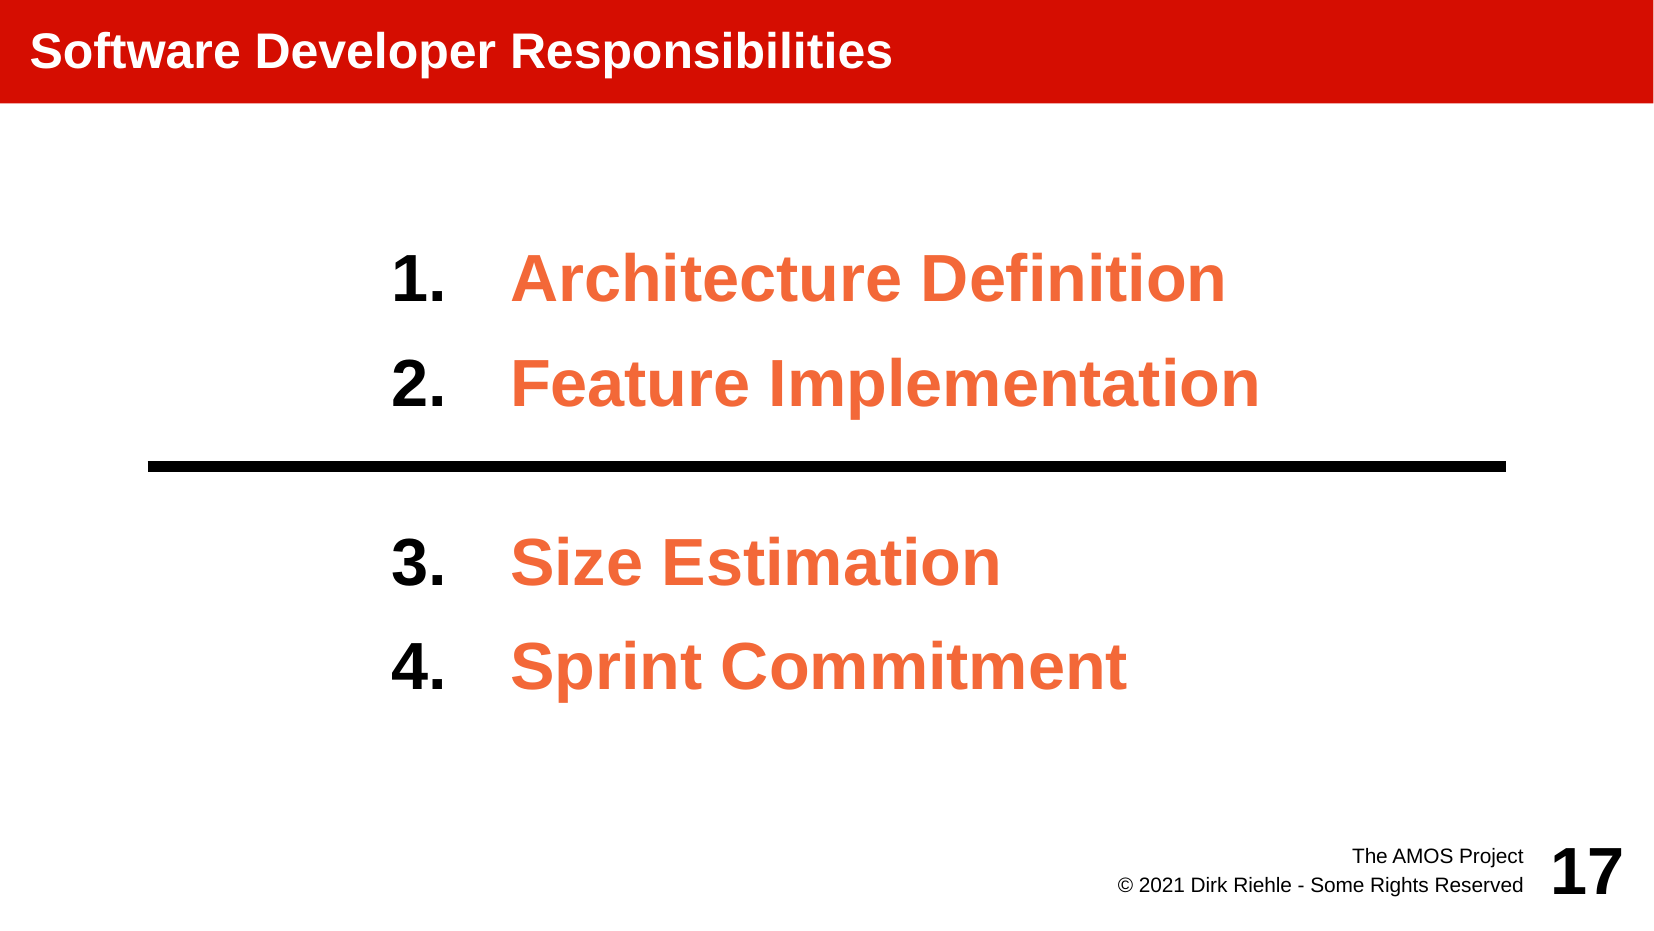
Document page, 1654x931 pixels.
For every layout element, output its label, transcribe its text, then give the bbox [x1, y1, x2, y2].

subtitle Architecture Definition Feature Implementation Size Estimation Sprint Commitment [29, 132, 1625, 813]
title Software Developer Responsibilities [0, 0, 1654, 104]
